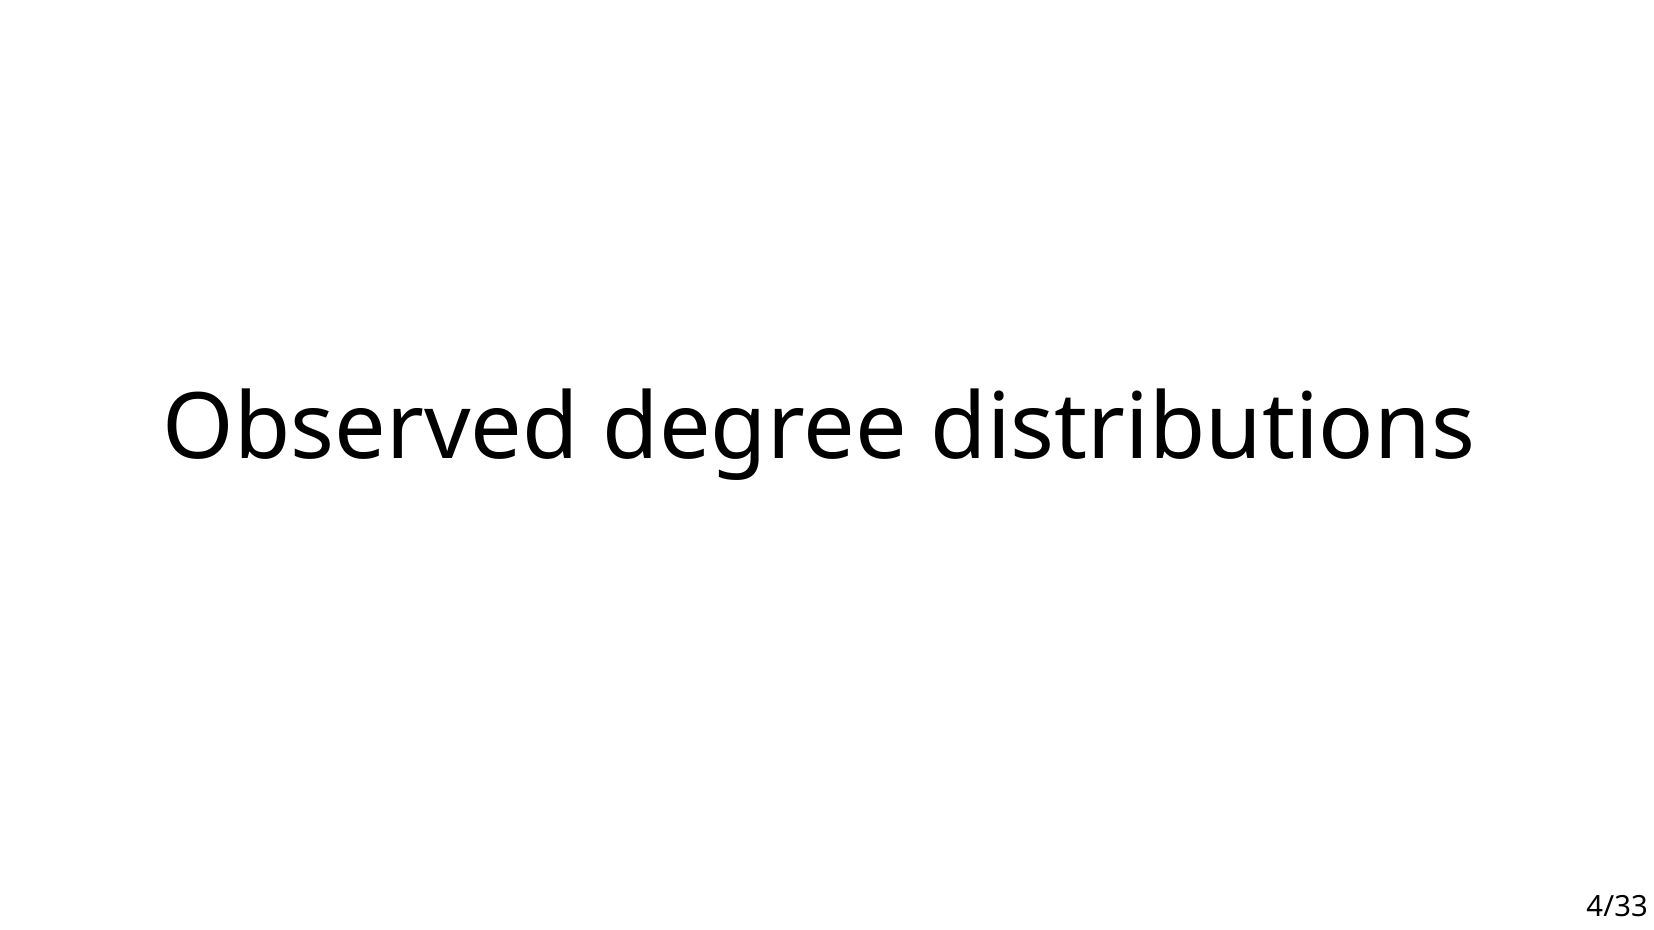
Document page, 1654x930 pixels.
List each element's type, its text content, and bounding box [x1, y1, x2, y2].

title Observed degree distributions [75, 344, 1564, 501]
